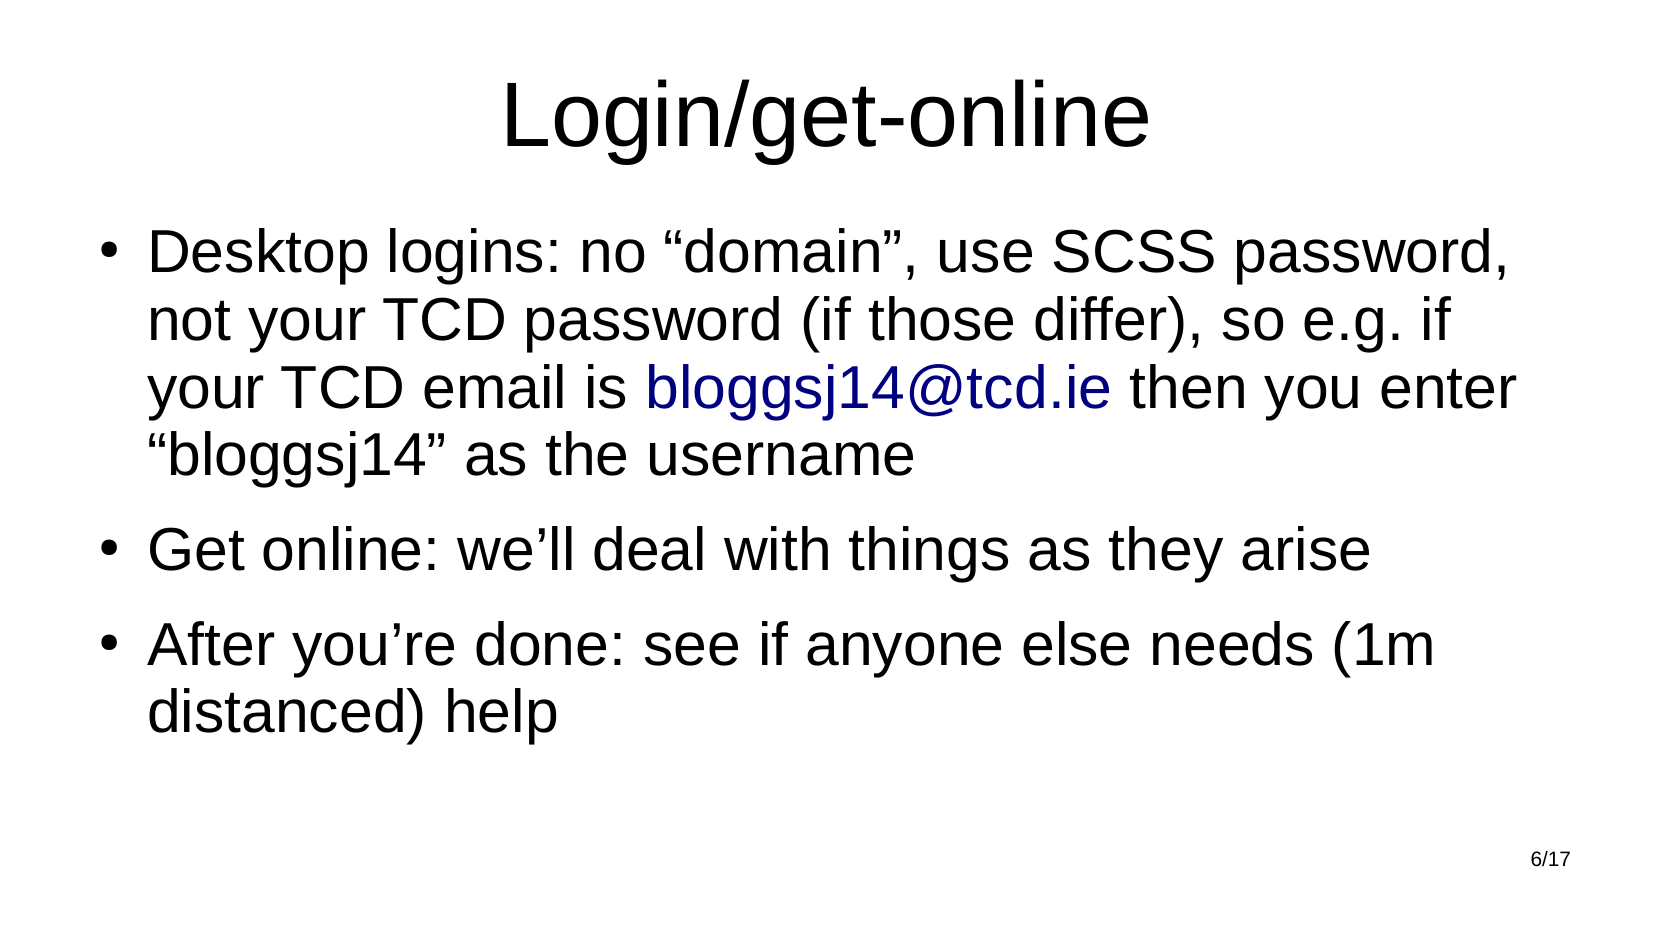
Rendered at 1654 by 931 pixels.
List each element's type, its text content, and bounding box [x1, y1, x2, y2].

list Desktop logins: no “domain”, use SCSS password, not your TCD password (if those differ), so e.g. if your TCD email is bloggsj14@tcd.ie then you enter “bloggsj14” as the username Get online: we’ll deal with things as they arise After you’re done: see if anyone else needs (1m distanced) help [82, 217, 1571, 758]
title Login/get-online [82, 37, 1571, 193]
